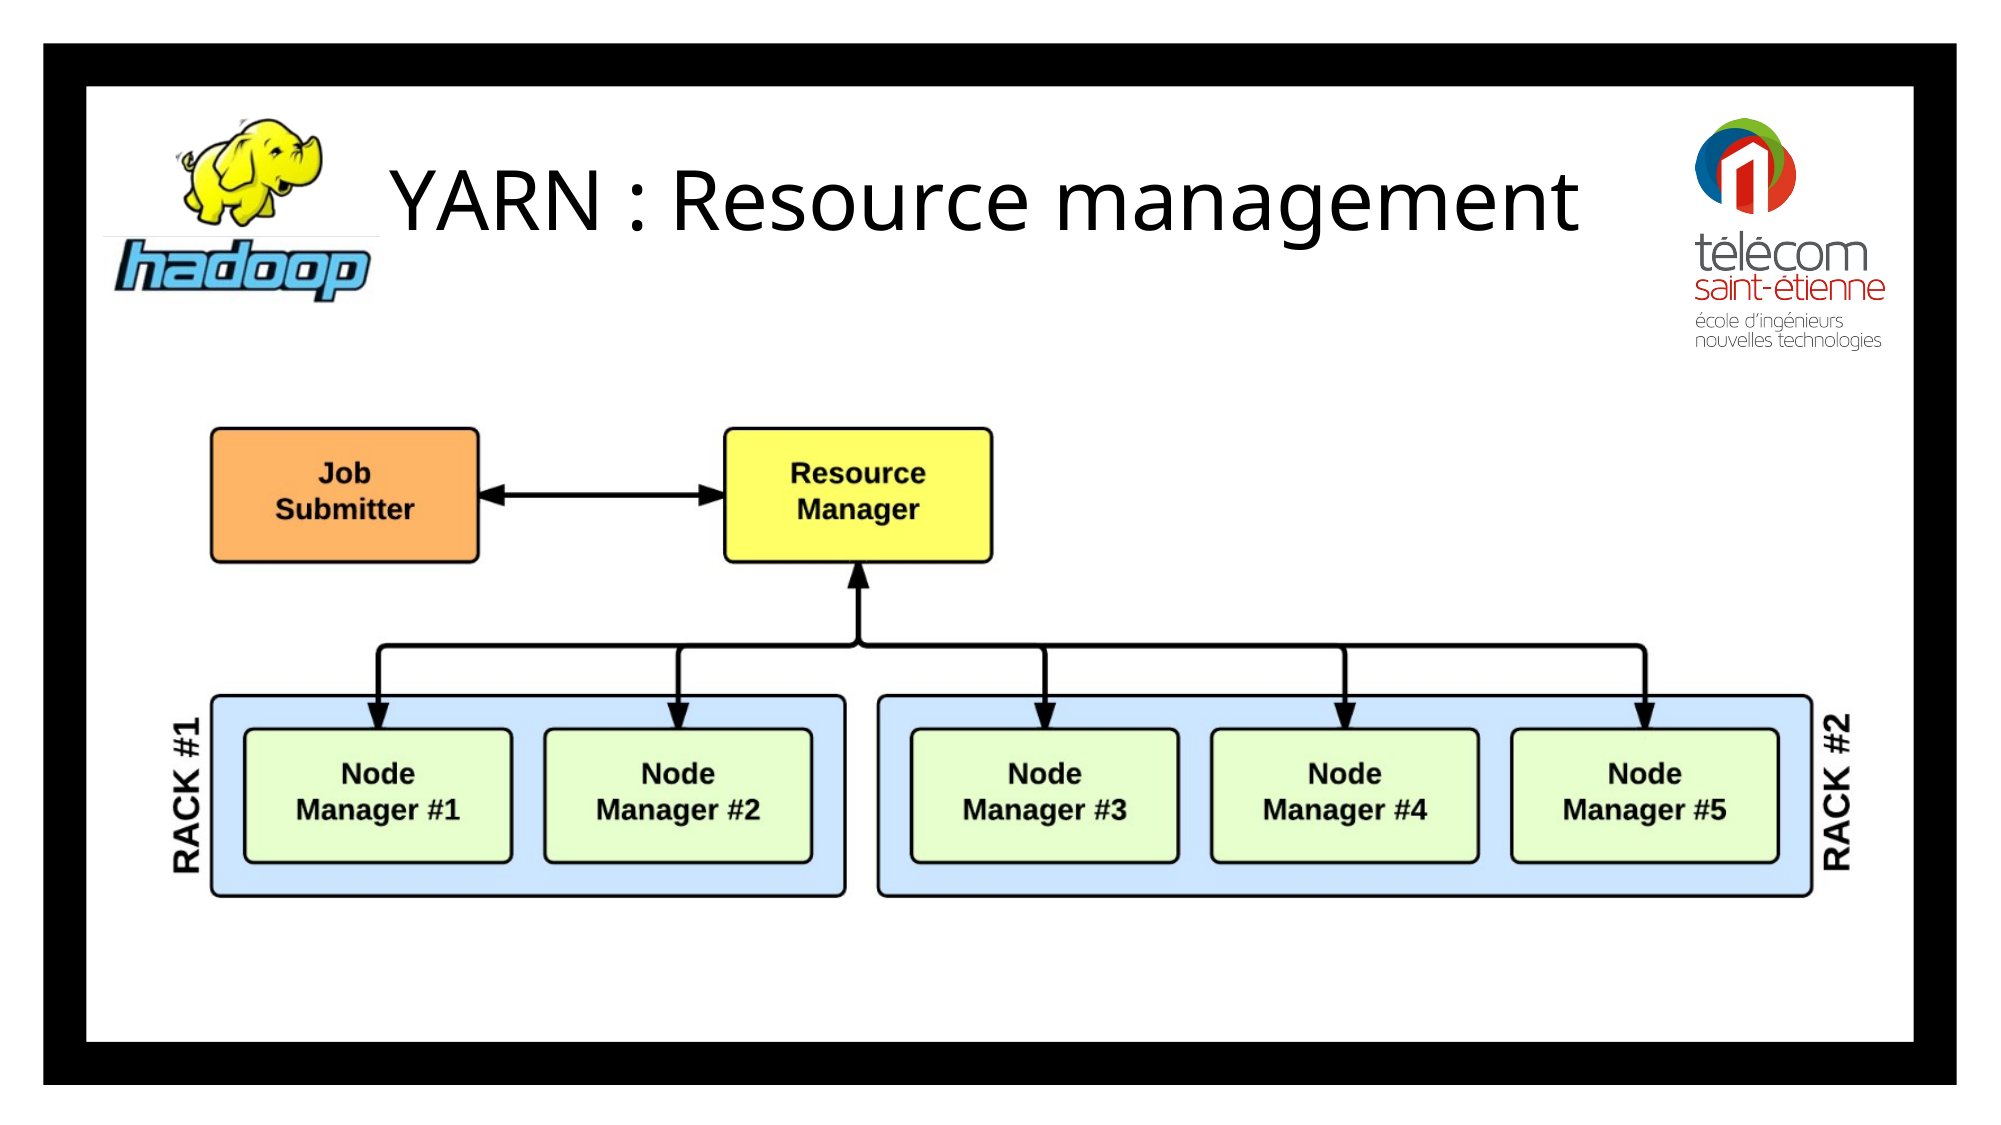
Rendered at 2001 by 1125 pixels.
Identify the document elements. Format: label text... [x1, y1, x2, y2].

picture [153, 394, 1870, 924]
picture [1715, 134, 1730, 138]
picture [103, 118, 380, 305]
picture [1695, 118, 1885, 351]
title YARN : Resource management [380, 138, 1849, 304]
